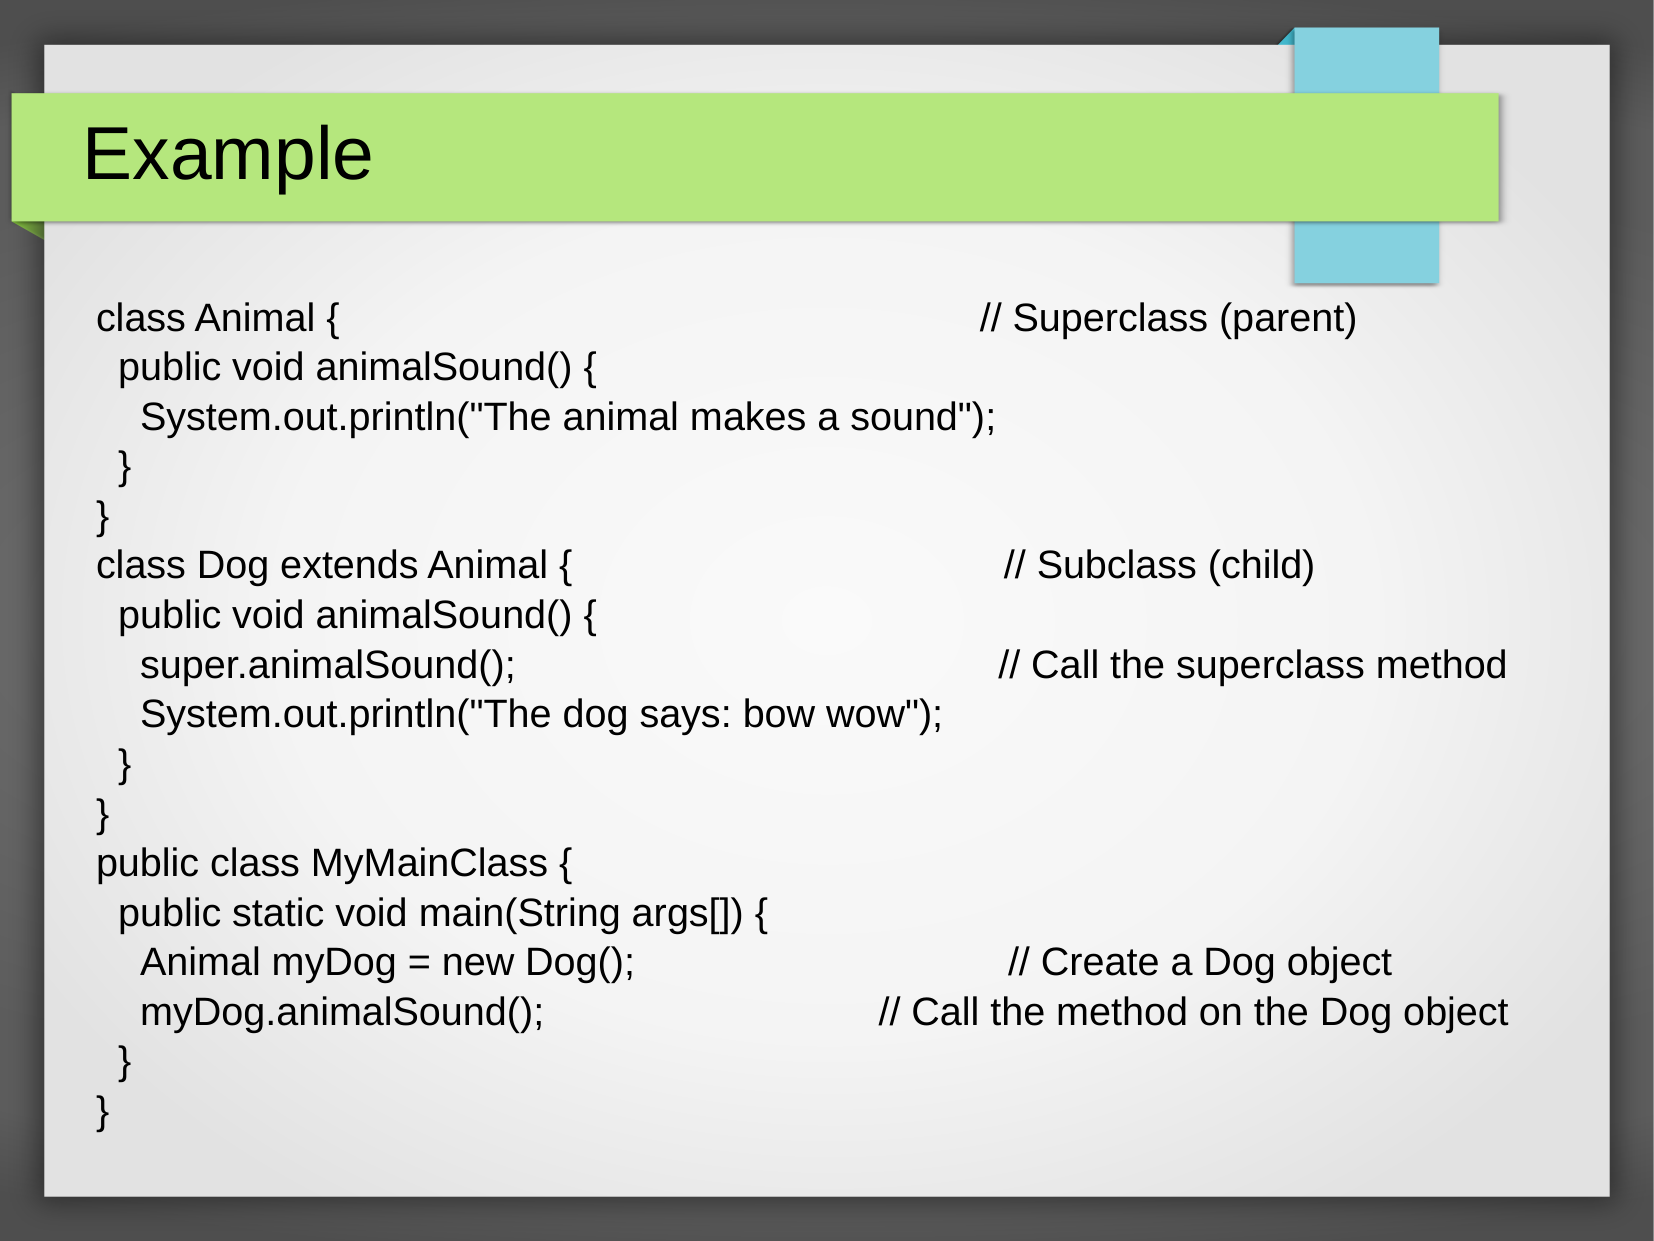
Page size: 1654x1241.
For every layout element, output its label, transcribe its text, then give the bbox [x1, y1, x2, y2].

list class Animal { // Superclass (parent) public void animalSound() { System.out.println("The animal makes a sound"); } } class Dog extends Animal { // Subclass (child) public void animalSound() { super.animalSound(); // Call the superclass method System.out.println("The dog says: bow wow"); } } public class MyMainClass { public static void main(String args[]) { Animal myDog = new Dog(); // Create a Dog object myDog.animalSound(); // Call the method on the Dog object } } [82, 295, 1571, 1170]
title Example [82, 94, 1264, 213]
picture [0, 0, 1654, 1241]
